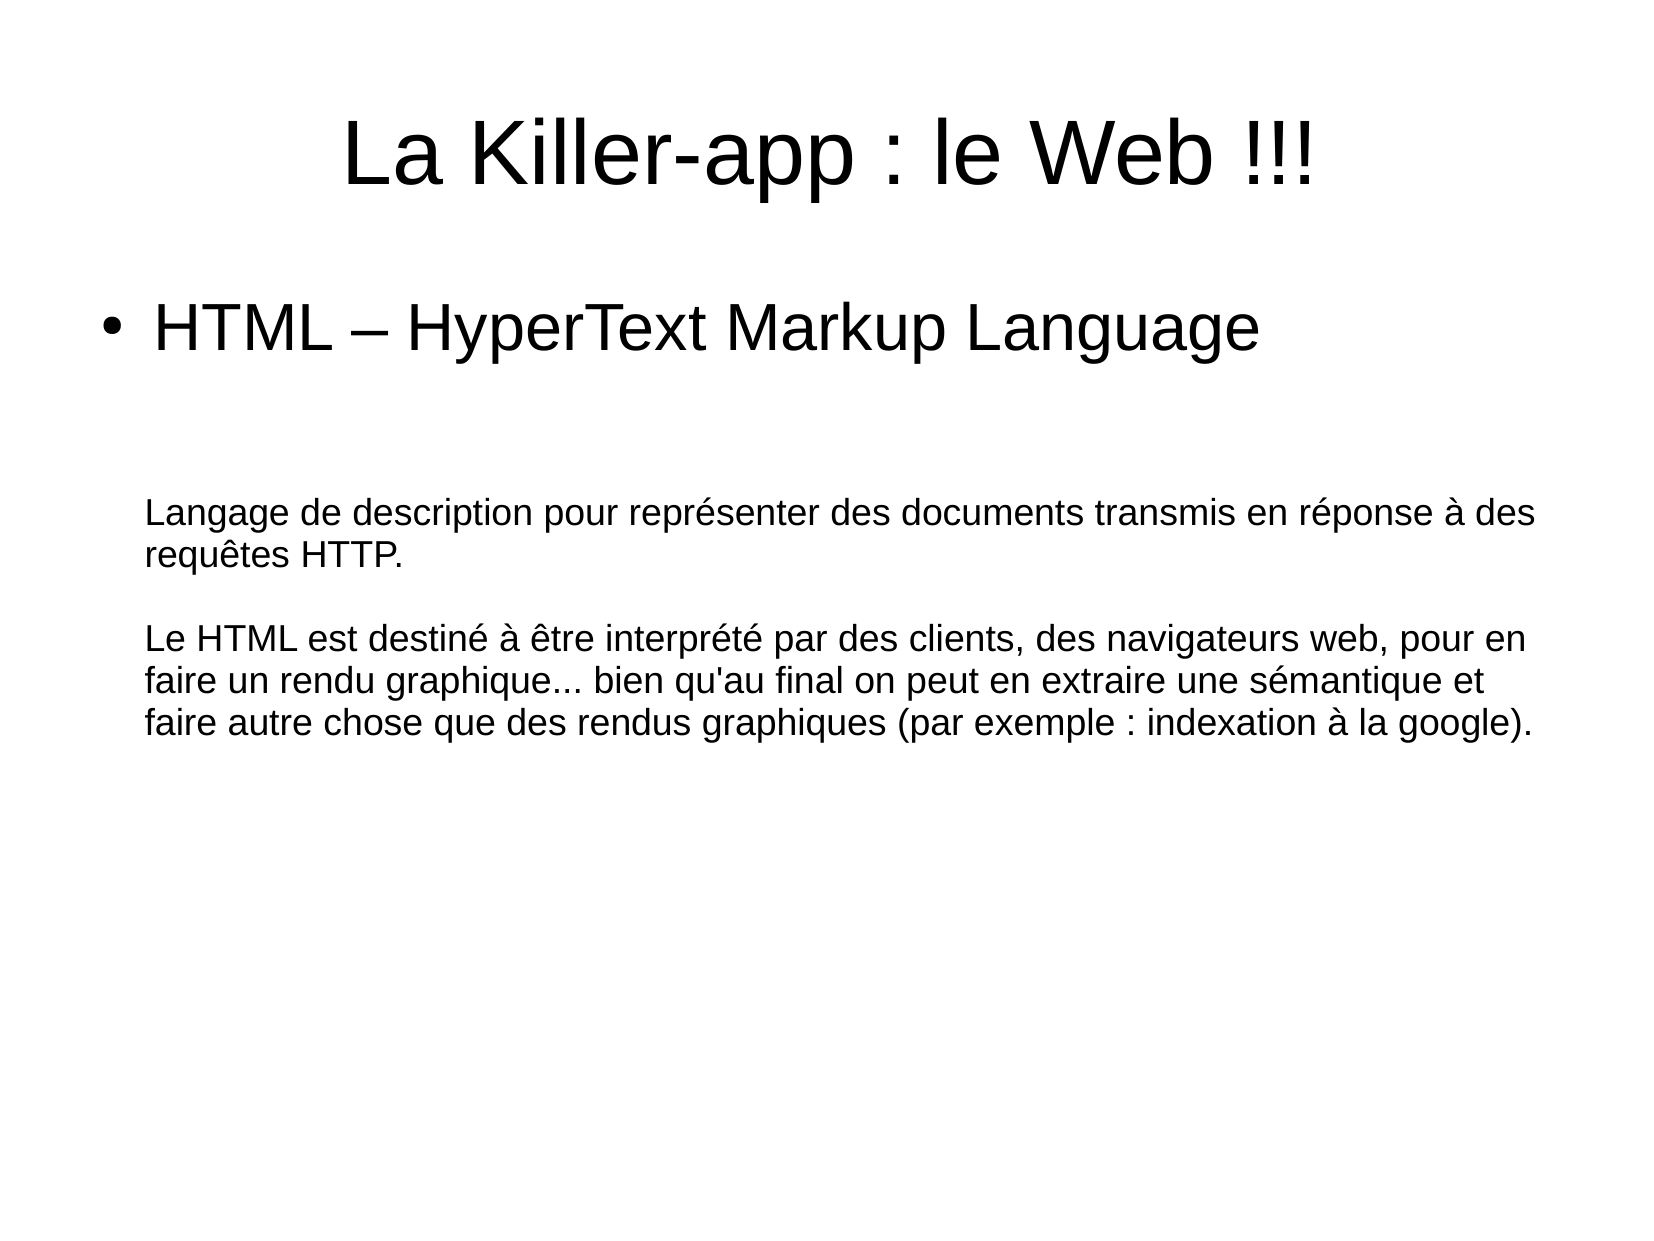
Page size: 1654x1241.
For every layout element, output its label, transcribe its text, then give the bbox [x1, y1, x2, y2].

text_box Langage de description pour représenter des documents transmis en réponse à des requêtes HTTP. Le HTML est destiné à être interprété par des clients, des navigateurs web, pour en faire un rendu graphique... bien qu'au final on peut en extraire une sémantique et faire autre chose que des rendus graphiques (par exemple : indexation à la google). [129, 484, 1583, 1010]
title La Killer-app : le Web !!! [82, 49, 1571, 257]
list HTML – HyperText Markup Language [82, 290, 1538, 1010]
